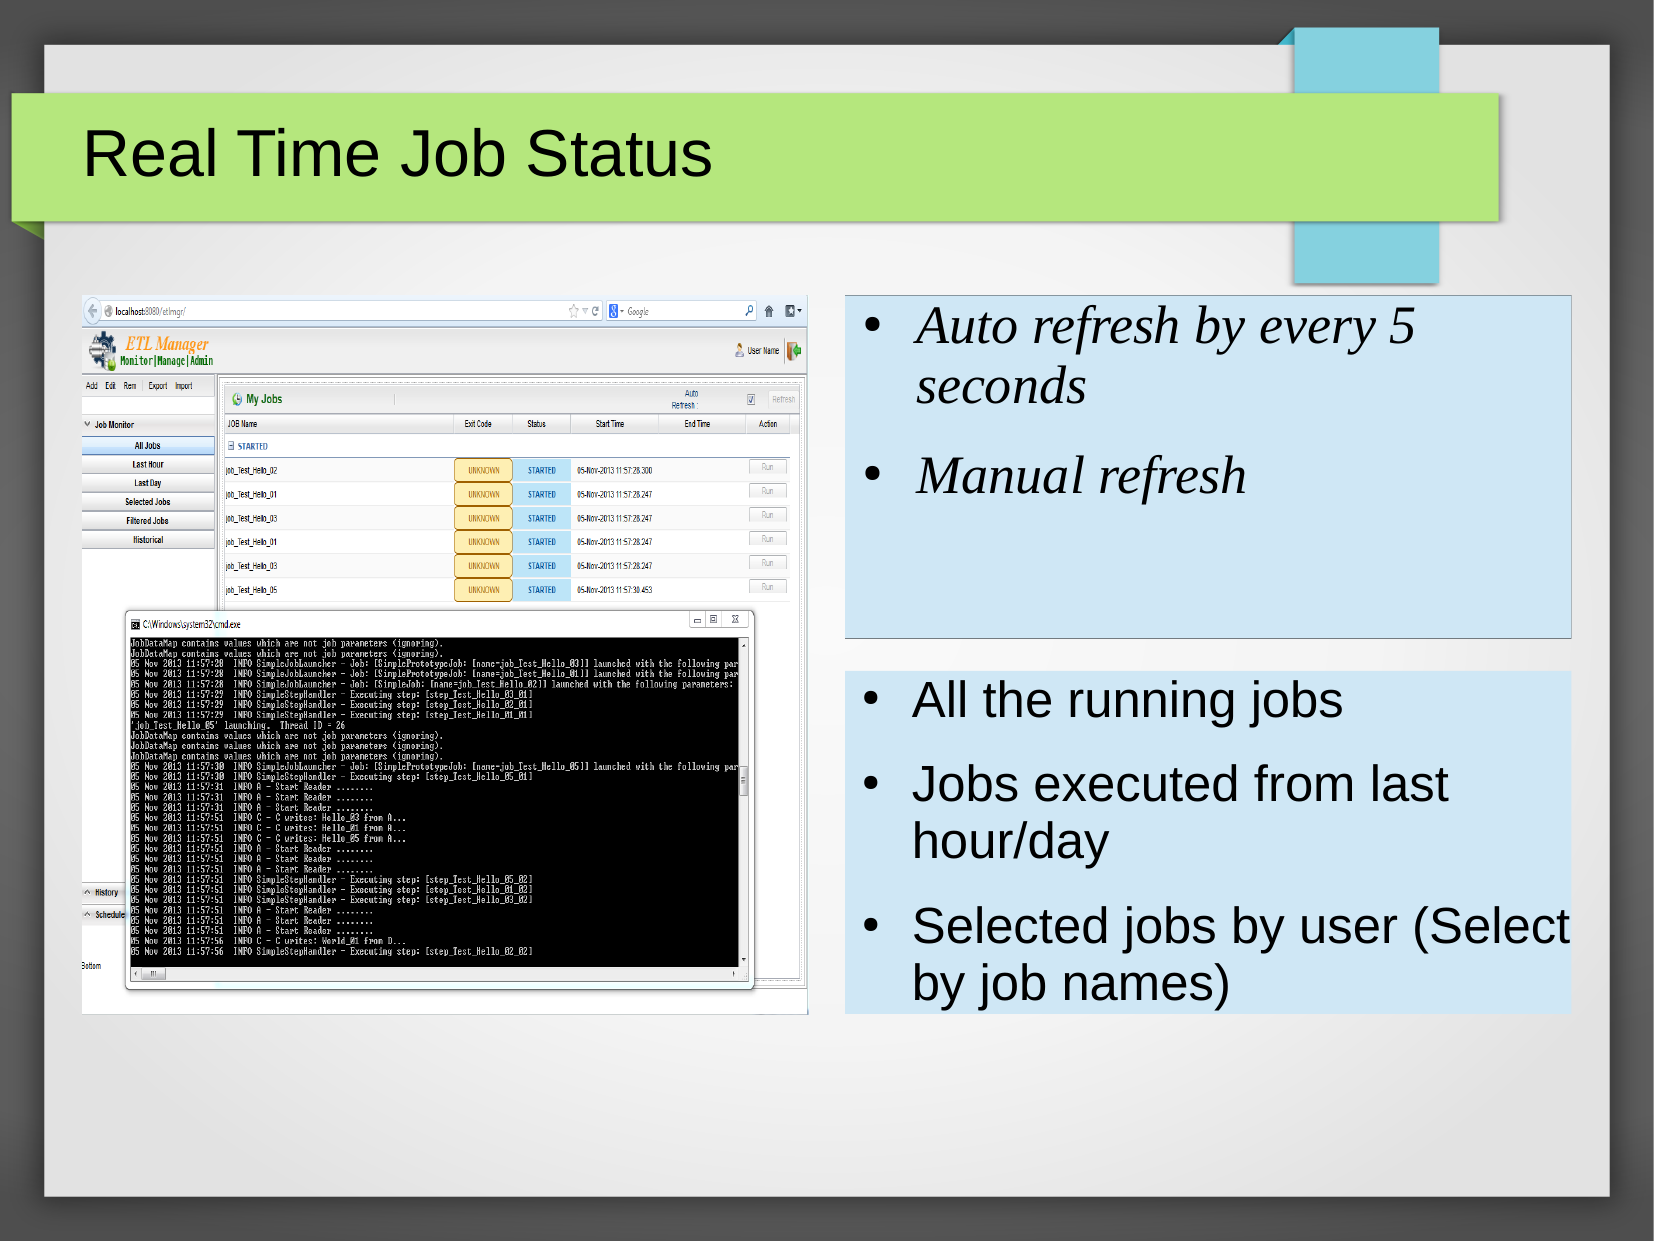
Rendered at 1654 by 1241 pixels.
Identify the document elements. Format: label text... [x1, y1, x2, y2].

title Real Time Job Status [82, 94, 1264, 213]
list Auto refresh by every 5 seconds Manual refresh [845, 295, 1572, 639]
list All the running jobs Jobs executed from last hour/day Selected jobs by user (Select by job names) [845, 670, 1572, 1014]
picture [0, 0, 1654, 1241]
